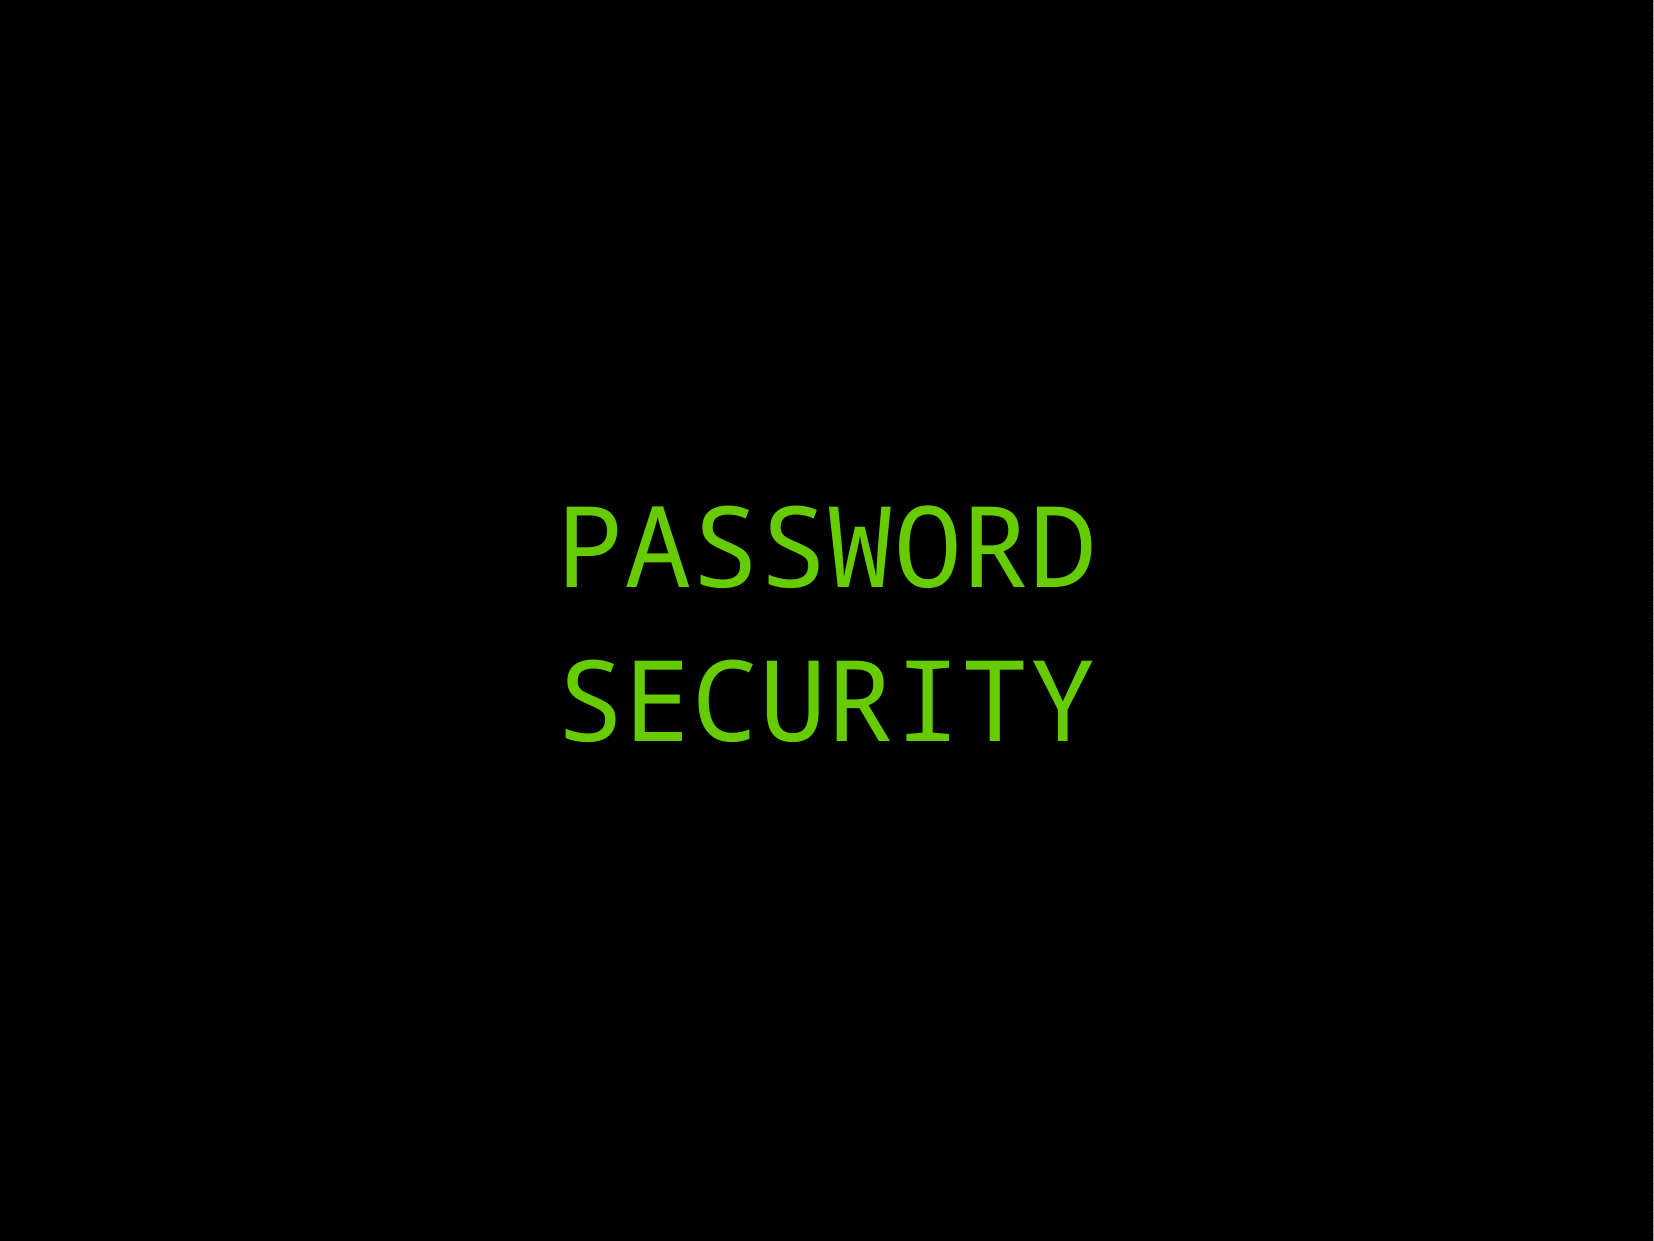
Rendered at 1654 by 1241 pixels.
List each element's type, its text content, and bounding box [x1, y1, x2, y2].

title PASSWORD SECURITY [0, 0, 1654, 1241]
